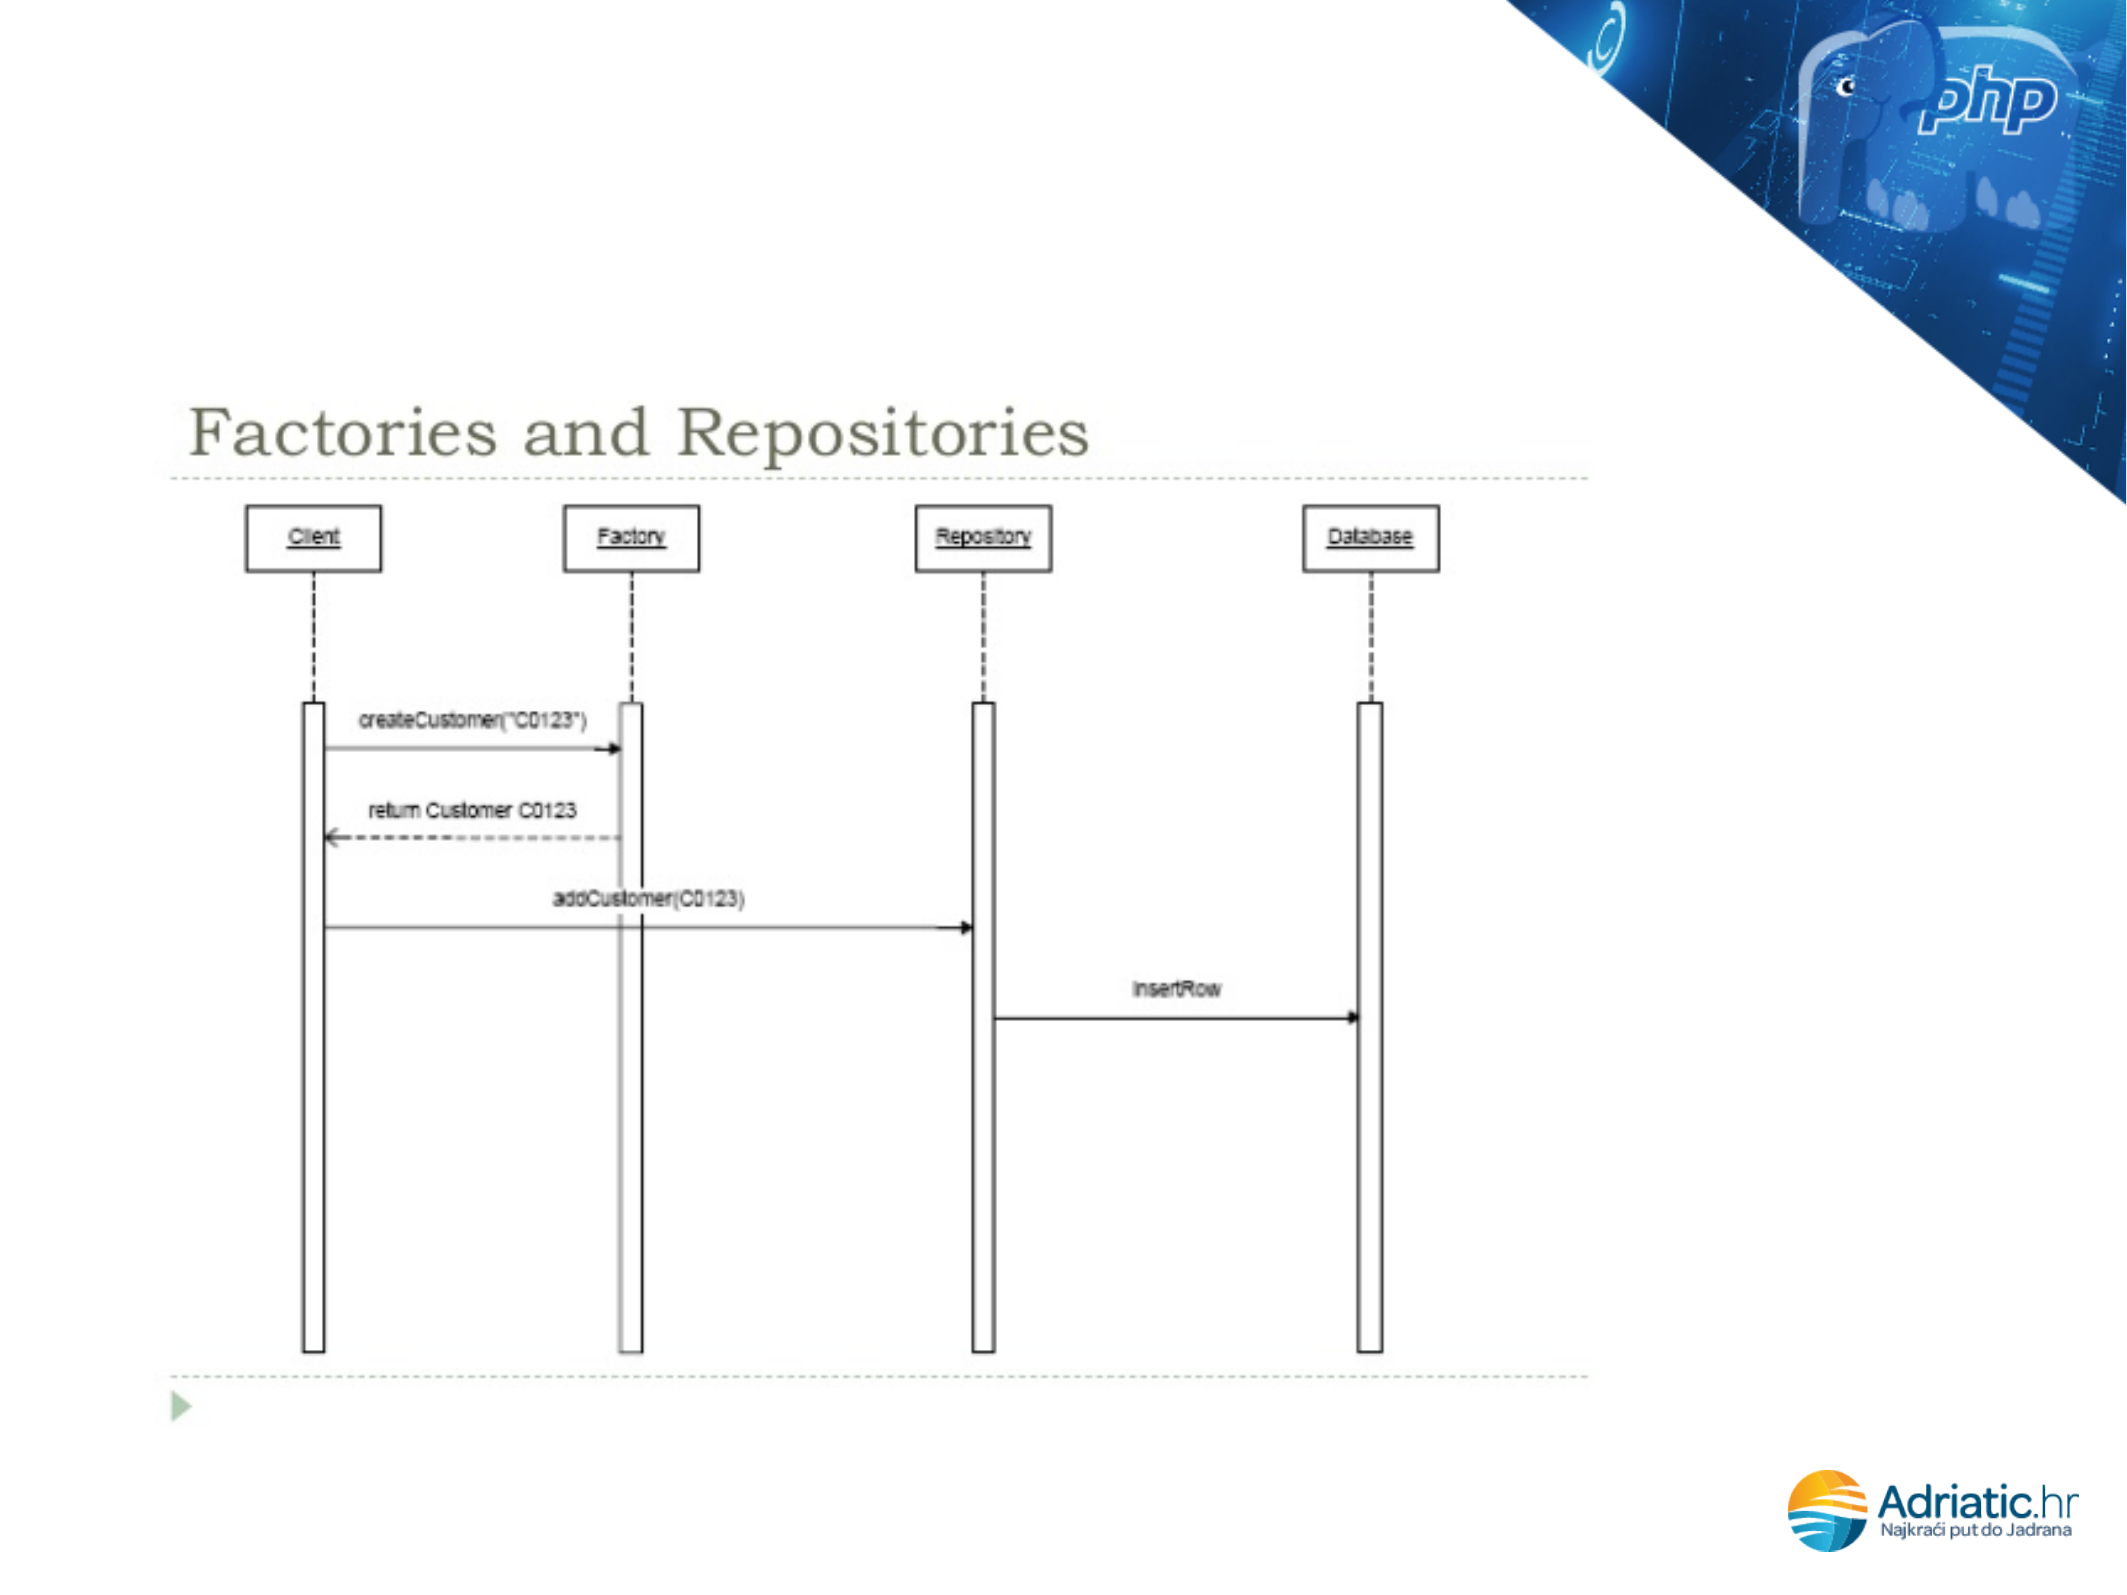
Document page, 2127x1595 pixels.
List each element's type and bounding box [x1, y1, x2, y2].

picture [1788, 1470, 2079, 1552]
picture [94, 0, 2127, 1465]
